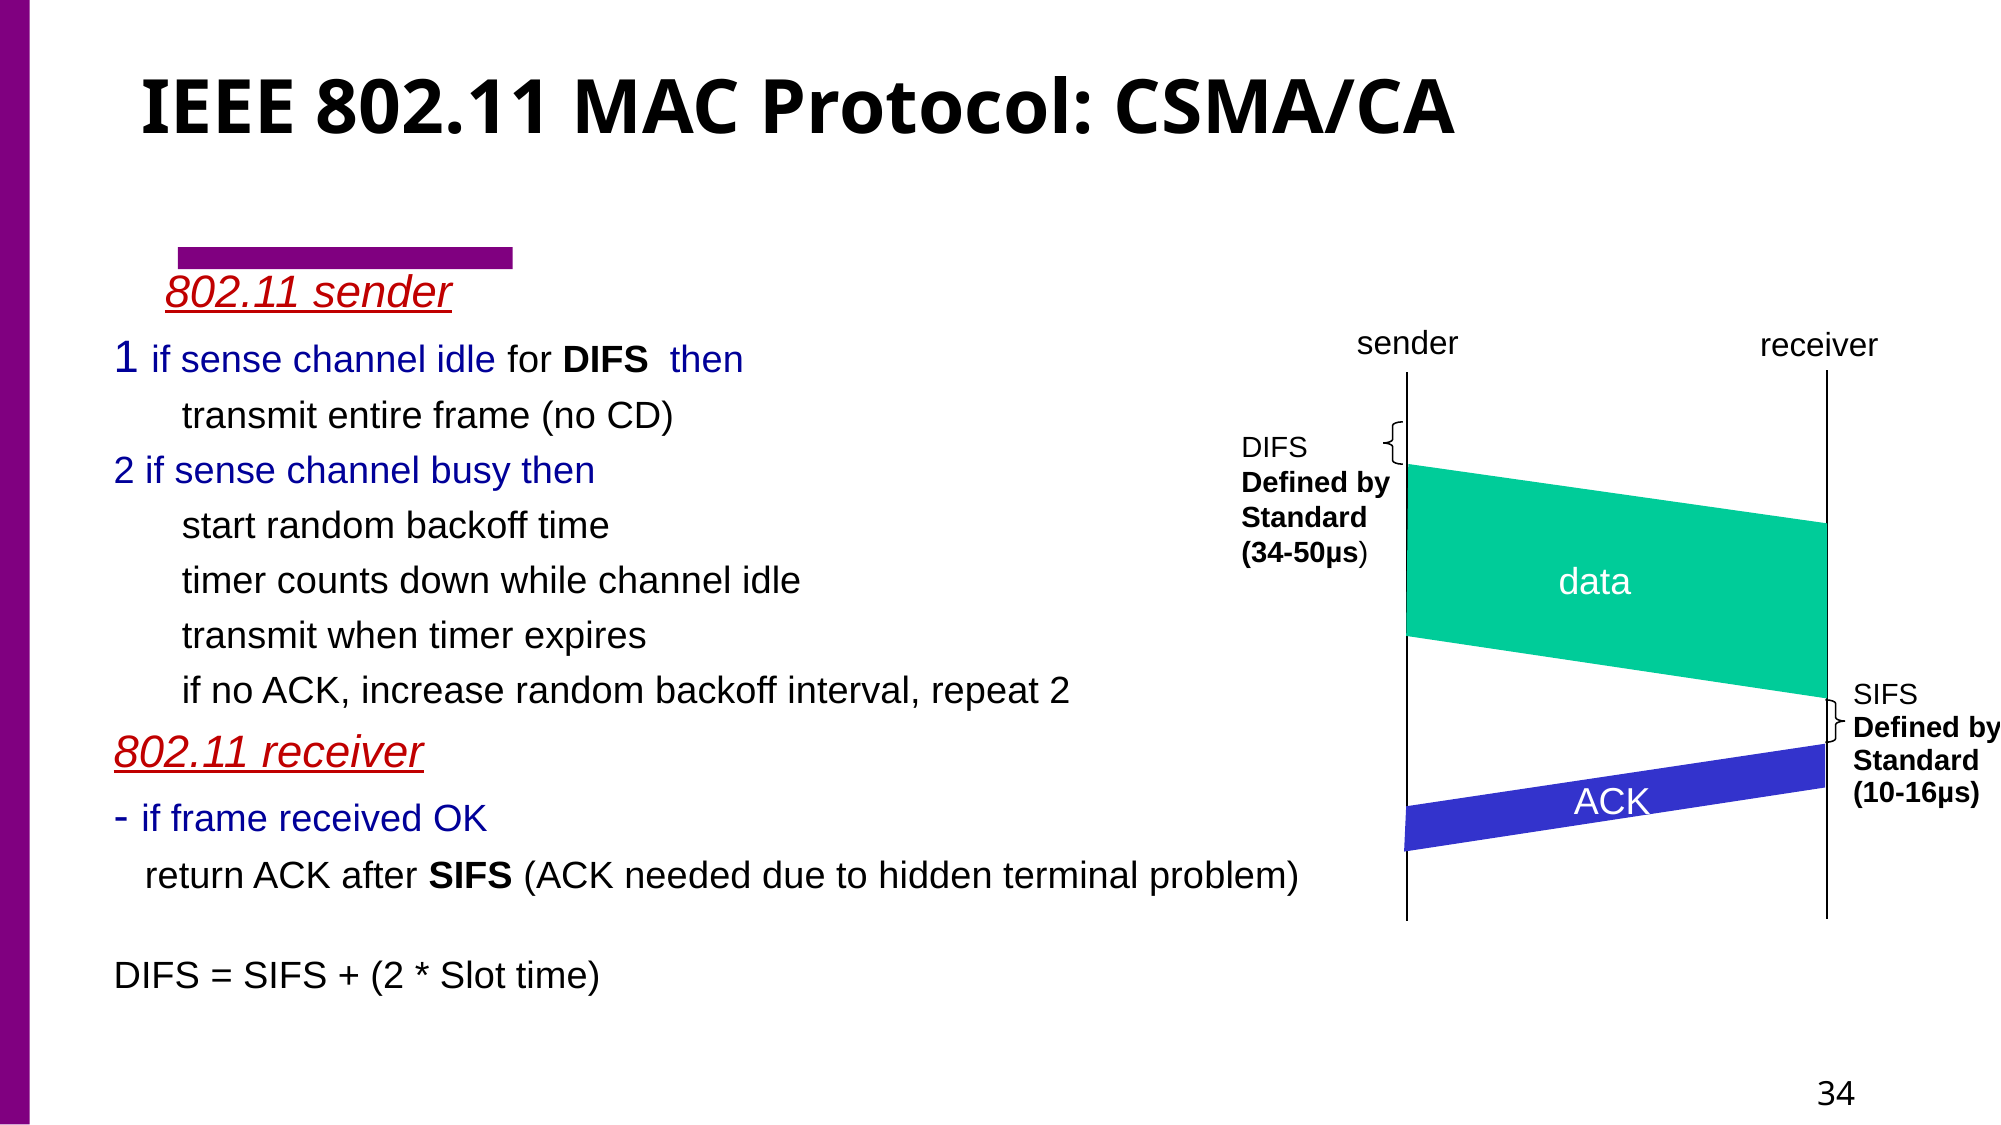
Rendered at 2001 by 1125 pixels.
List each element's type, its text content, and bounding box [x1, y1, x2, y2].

text_box data [1543, 548, 1647, 610]
title IEEE 802.11 MAC Protocol: CSMA/CA [90, 25, 1889, 182]
text_box SIFS Defined by Standard (10-16µs) [1838, 670, 2000, 817]
text_box receiver [1745, 315, 1894, 371]
text_box [1655, 743, 1826, 812]
text_box DIFS Defined by Standard (34-50µs) [1226, 421, 1414, 577]
list 802.11 sender 1 if sense channel idle for DIFS then transmit entire frame (no CD) 2 if sense channel busy then start random backoff time timer counts down while channel idle transmit when timer expires if no ACK, increase random backoff interval, repeat 2 802.11 receiver - if frame received OK return ACK after SIFS (ACK needed due to hidden terminal problem) DIFS = SIFS + (2 * Slot time) [98, 200, 1331, 1013]
text_box sender [1342, 313, 1474, 370]
text_box [1404, 783, 1559, 852]
text_box ACK [1559, 769, 1666, 830]
